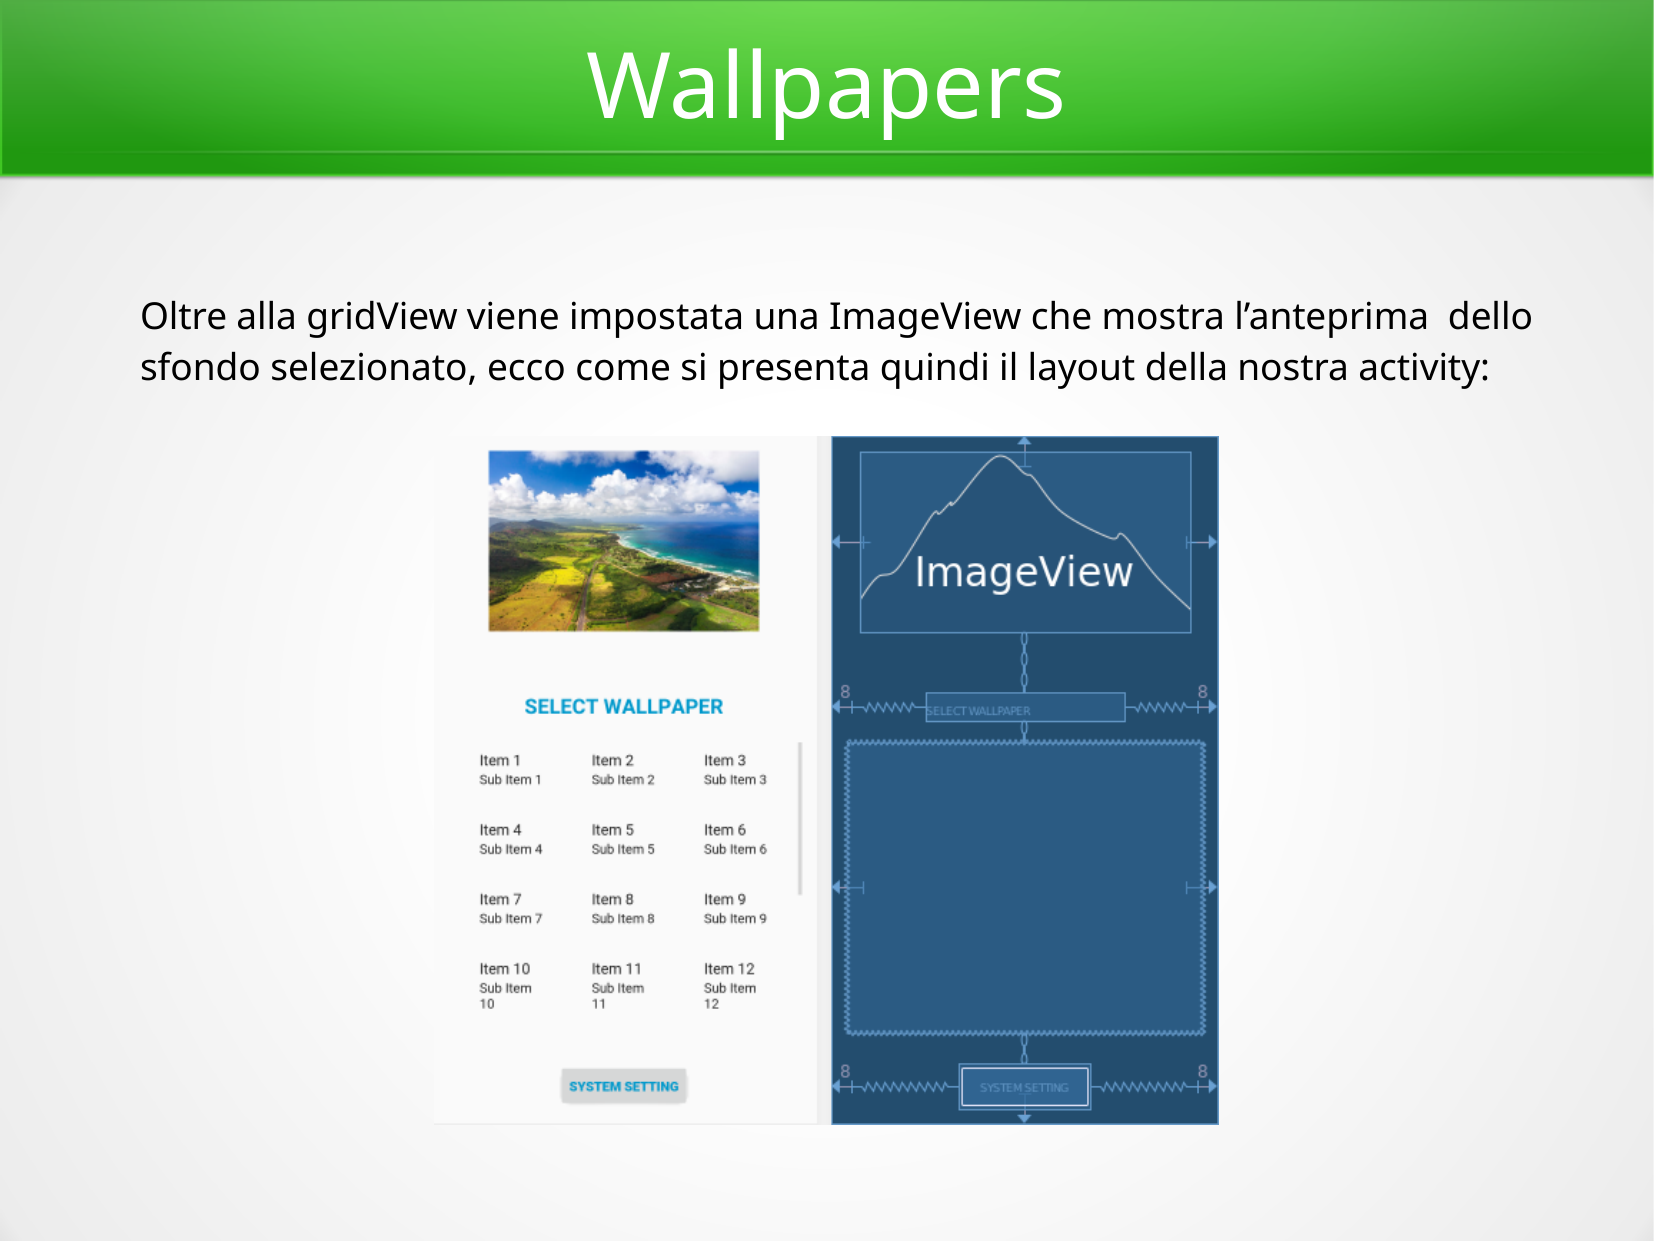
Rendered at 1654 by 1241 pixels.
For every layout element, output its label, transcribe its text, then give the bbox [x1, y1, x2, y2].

picture [0, 0, 1654, 1241]
list Oltre alla gridView viene impostata una ImageView che mostra l’anteprima dello sfondo selezionato, ecco come si presenta quindi il layout della nostra activity: [82, 290, 1571, 414]
title Wallpapers [82, 11, 1571, 154]
